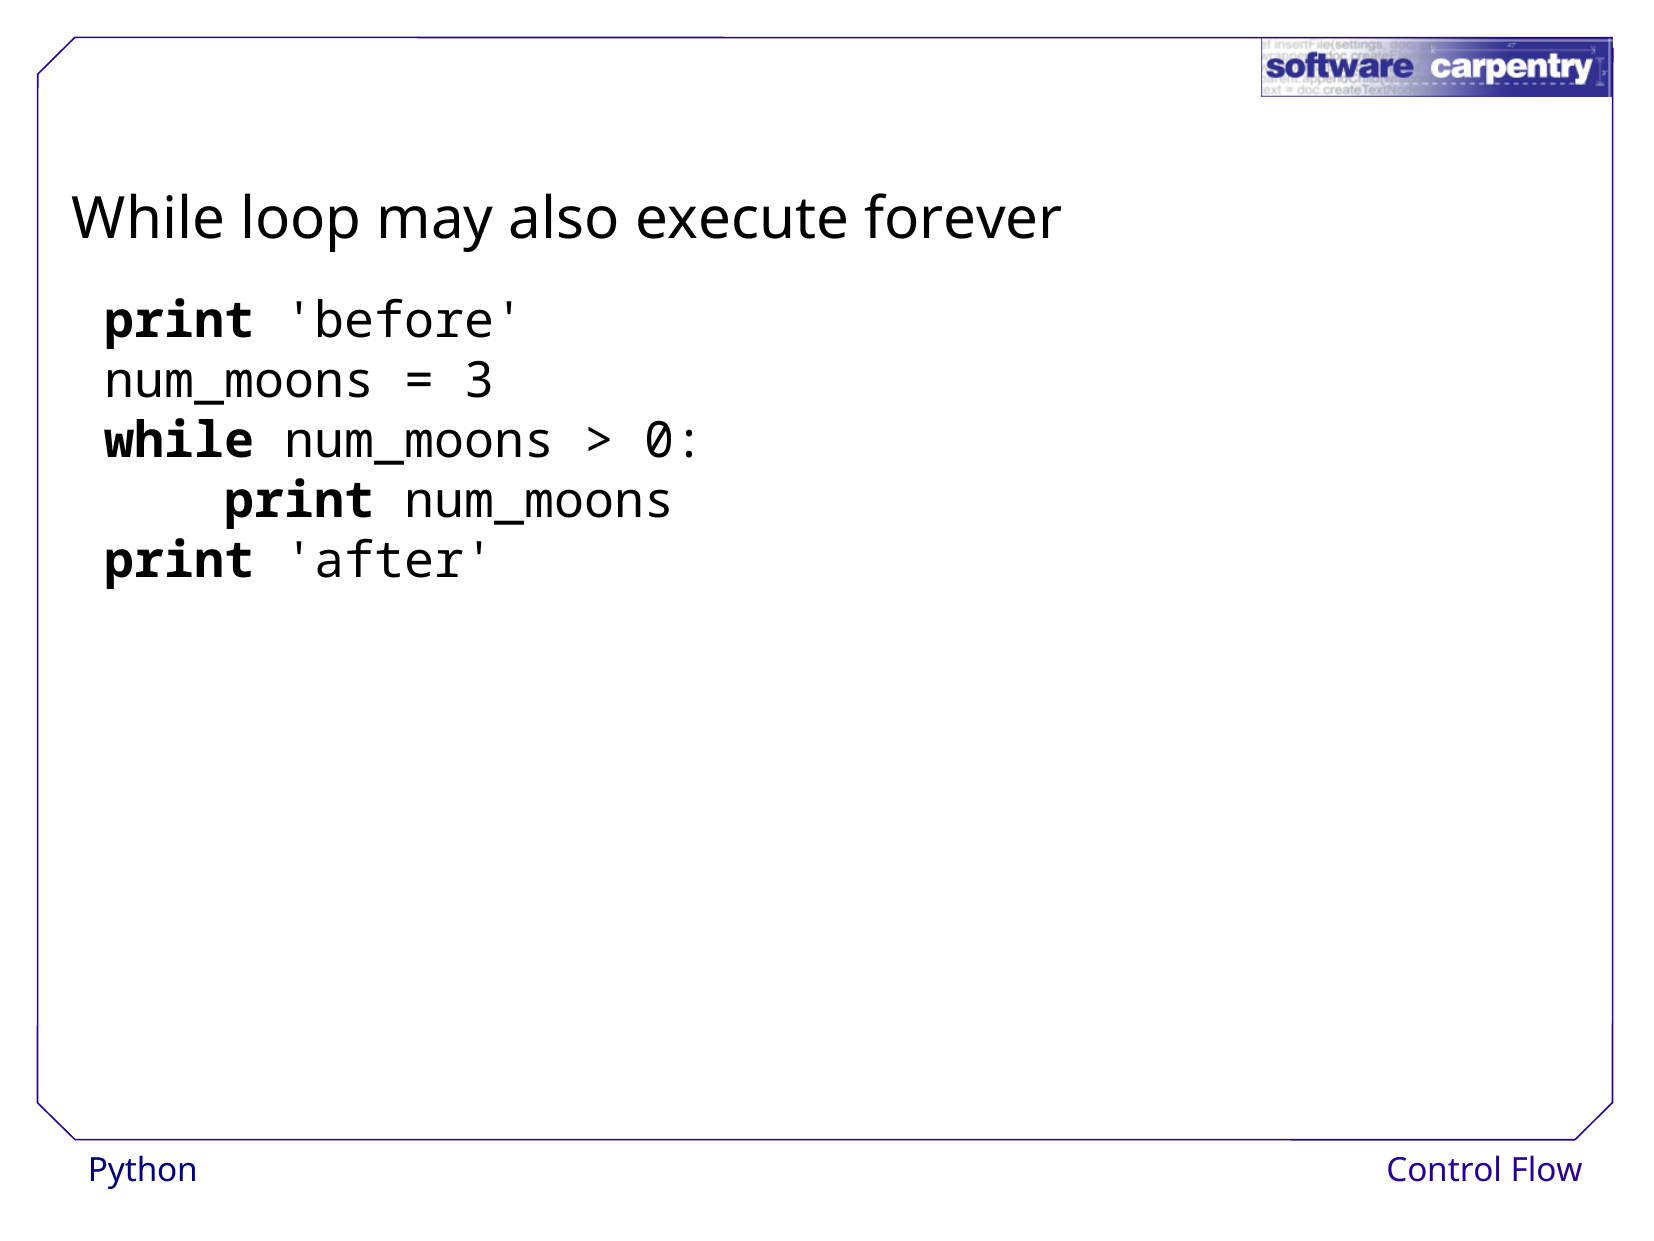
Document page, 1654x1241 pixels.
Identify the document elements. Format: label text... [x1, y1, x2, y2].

text_box print 'before' num_moons = 3 while num_moons > 0: print num_moons print 'after' [89, 279, 1512, 914]
picture [1261, 39, 1613, 97]
text_box While loop may also execute forever [57, 138, 1228, 259]
